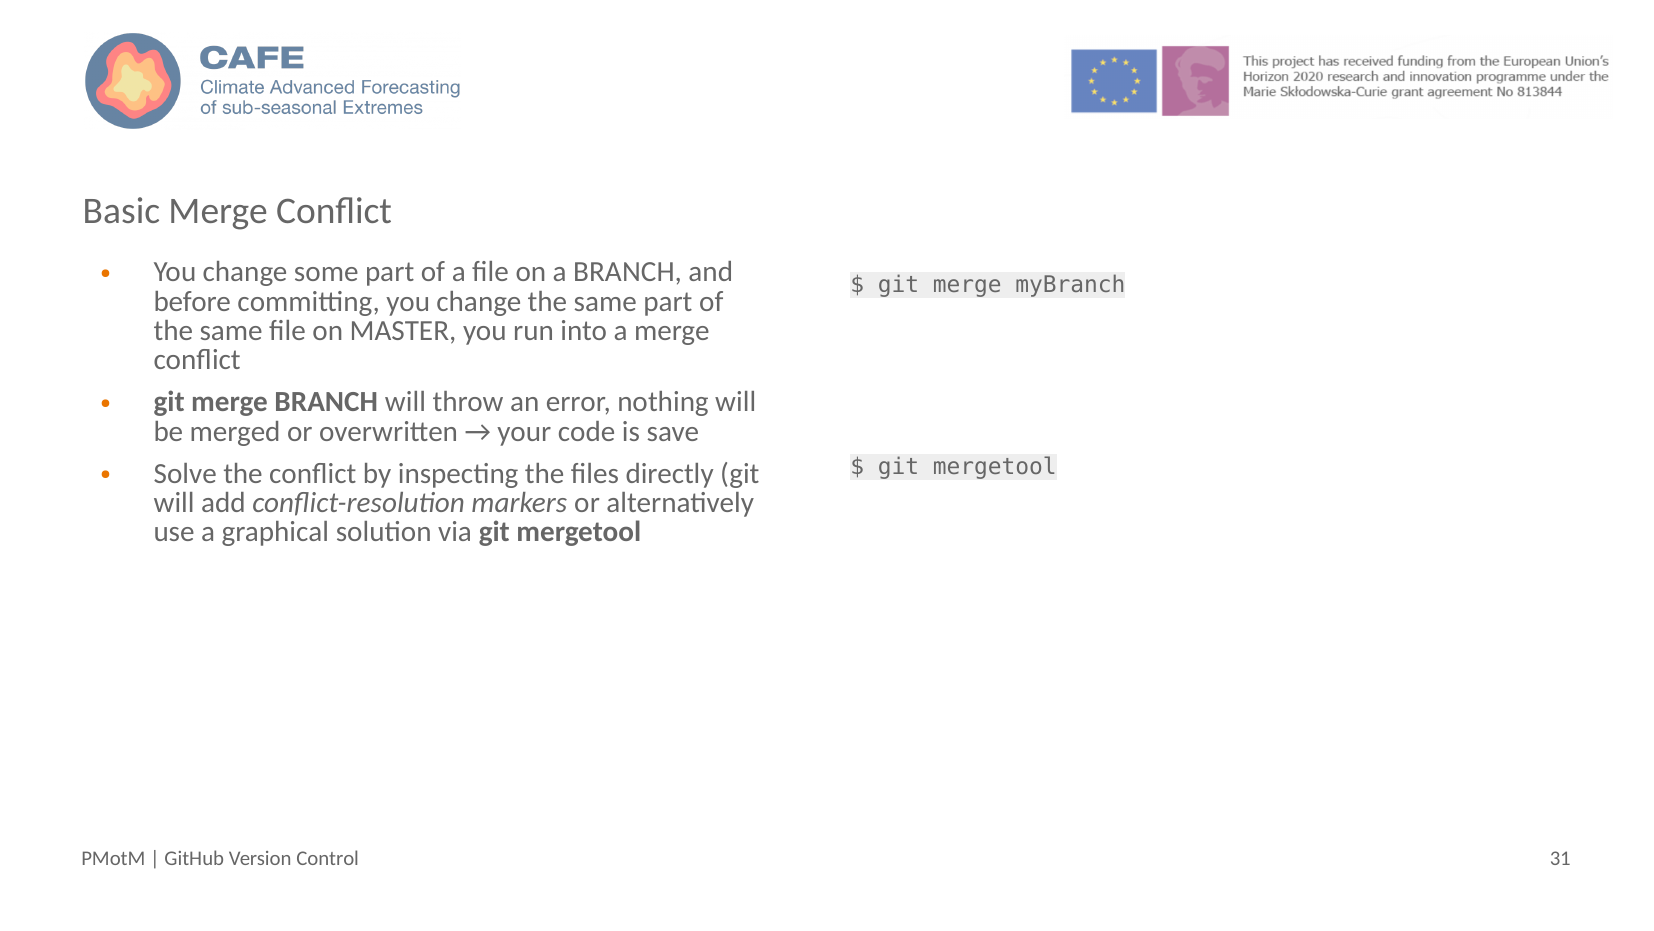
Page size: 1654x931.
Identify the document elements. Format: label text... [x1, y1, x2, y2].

list $ git merge myBranch $ git mergetool [850, 271, 1571, 827]
list You change some part of a file on a BRANCH, and before committing, you change the same part of the same file on MASTER, you run into a merge conflict git merge BRANCH will throw an error, nothing will be merged or overwritten → your code is save Solve the conflict by inspecting the files directly (git will add conflict-resolution markers or alternatively use a graphical solution via git mergetool [82, 259, 768, 815]
title Basic Merge Conflict [82, 183, 1571, 246]
